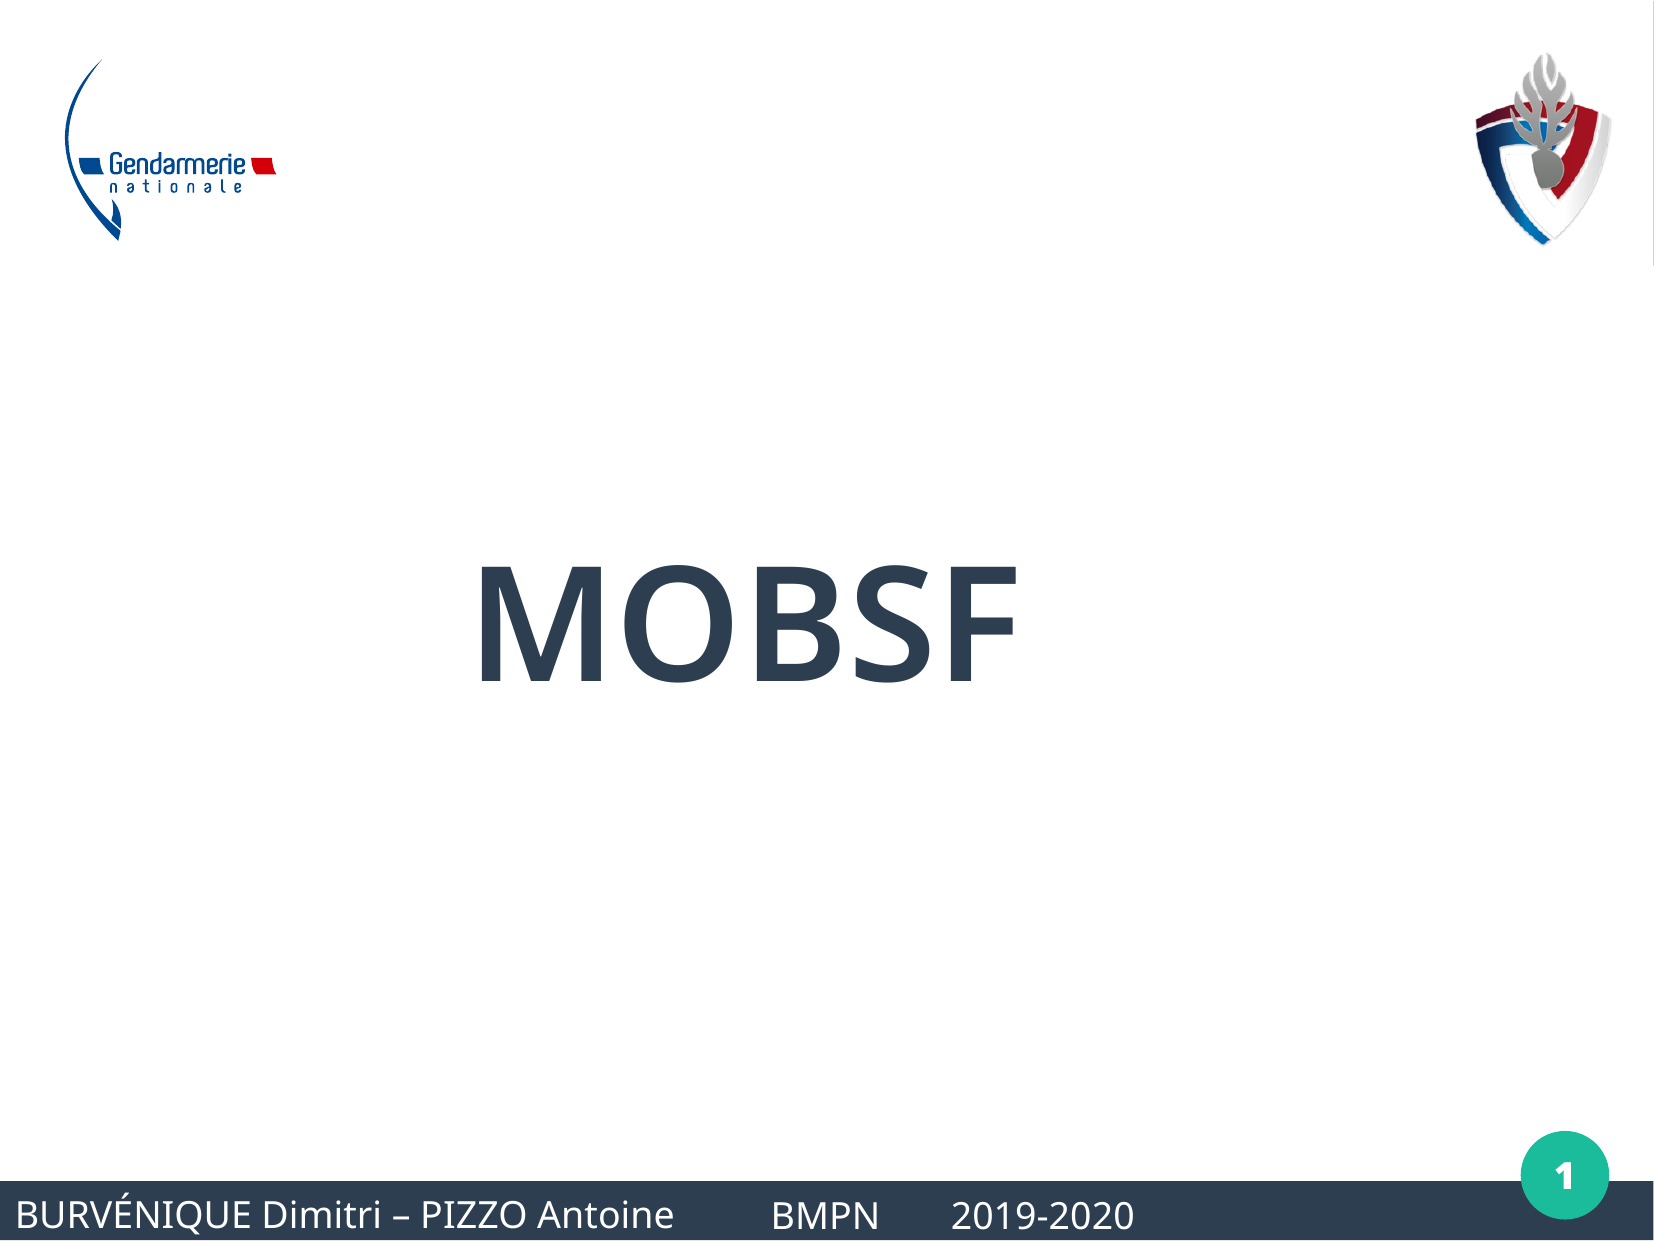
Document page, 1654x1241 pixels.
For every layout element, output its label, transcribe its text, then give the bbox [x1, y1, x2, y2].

text_box [0, 0, 1654, 308]
picture [64, 59, 277, 241]
text_box BMPN [755, 1181, 898, 1241]
text_box 2019-2020 [936, 1181, 1170, 1241]
picture [1440, 41, 1654, 254]
list MOBSF [395, 510, 1258, 730]
text_box BURVÉNIQUE Dimitri – PIZZO Antoine [0, 1181, 755, 1241]
